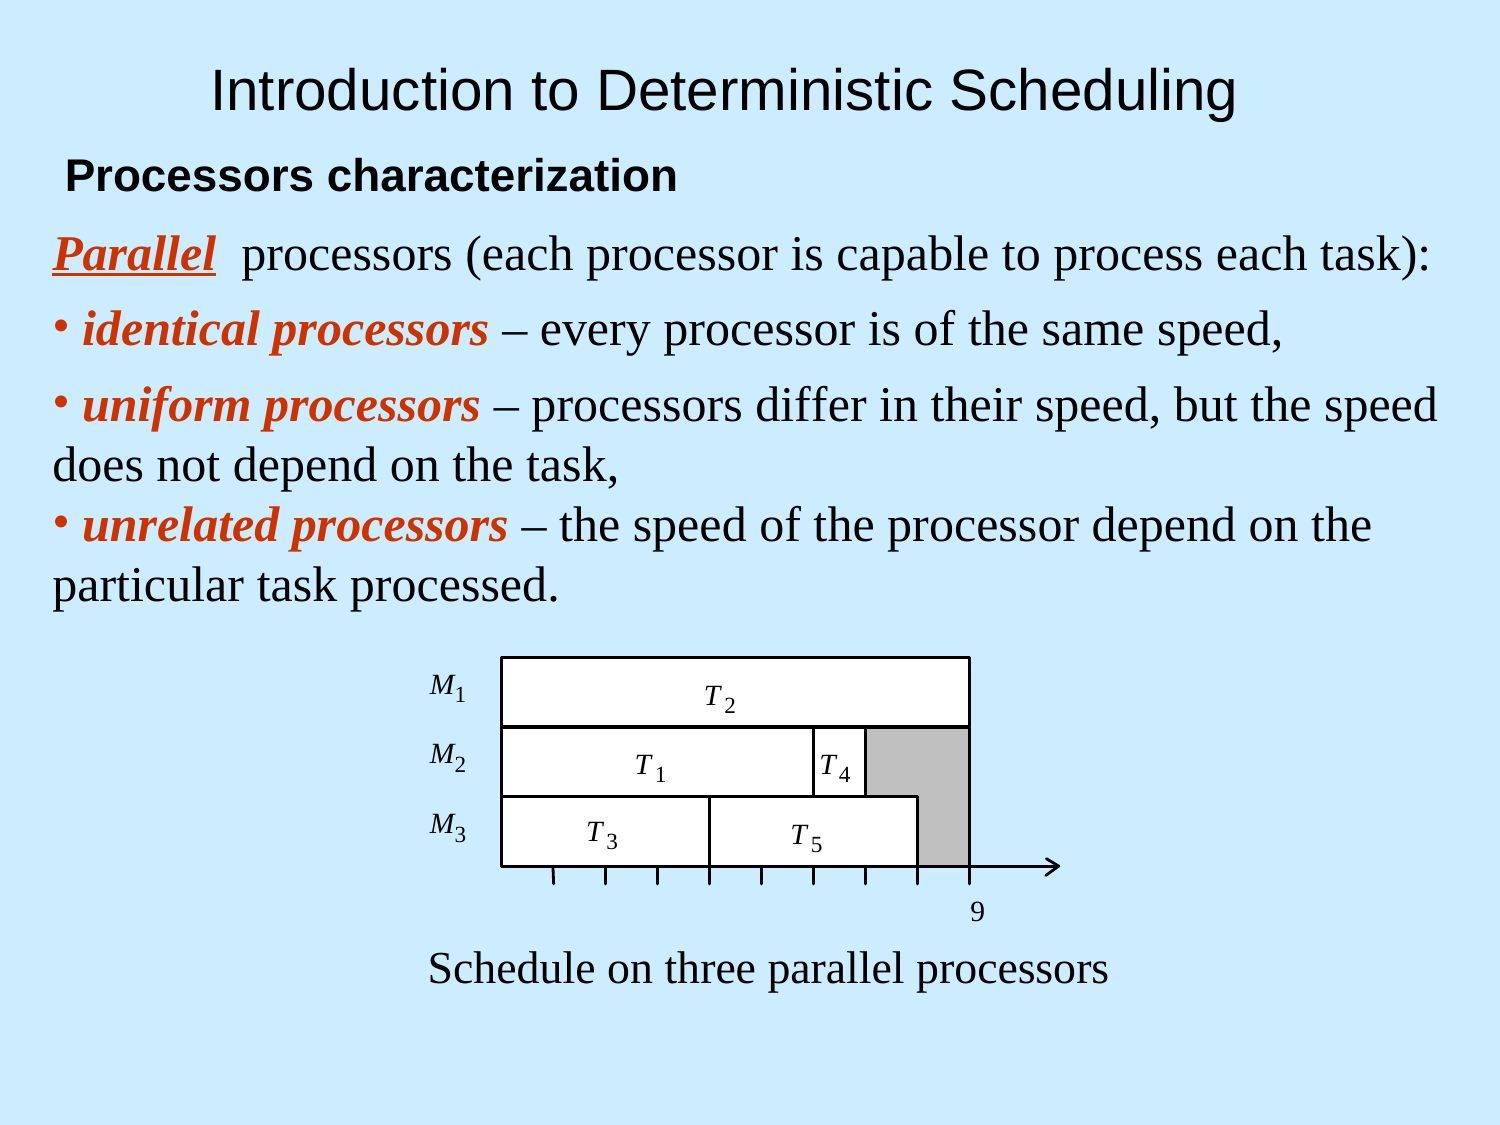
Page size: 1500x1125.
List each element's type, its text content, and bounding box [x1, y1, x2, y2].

text_box Parallel processors (each processor is capable to process each task): identical processors – every processor is of the same speed, uniform processors – processors differ in their speed, but the speed does not depend on the task, unrelated processors – the speed of the processor depend on the particular task processed. [37, 212, 1500, 620]
title Introduction to Deterministic Scheduling [0, 12, 1450, 163]
chart [425, 654, 1063, 927]
text_box Schedule on three parallel processors [87, 929, 1450, 1001]
text_box Processors characterization [49, 137, 1338, 208]
